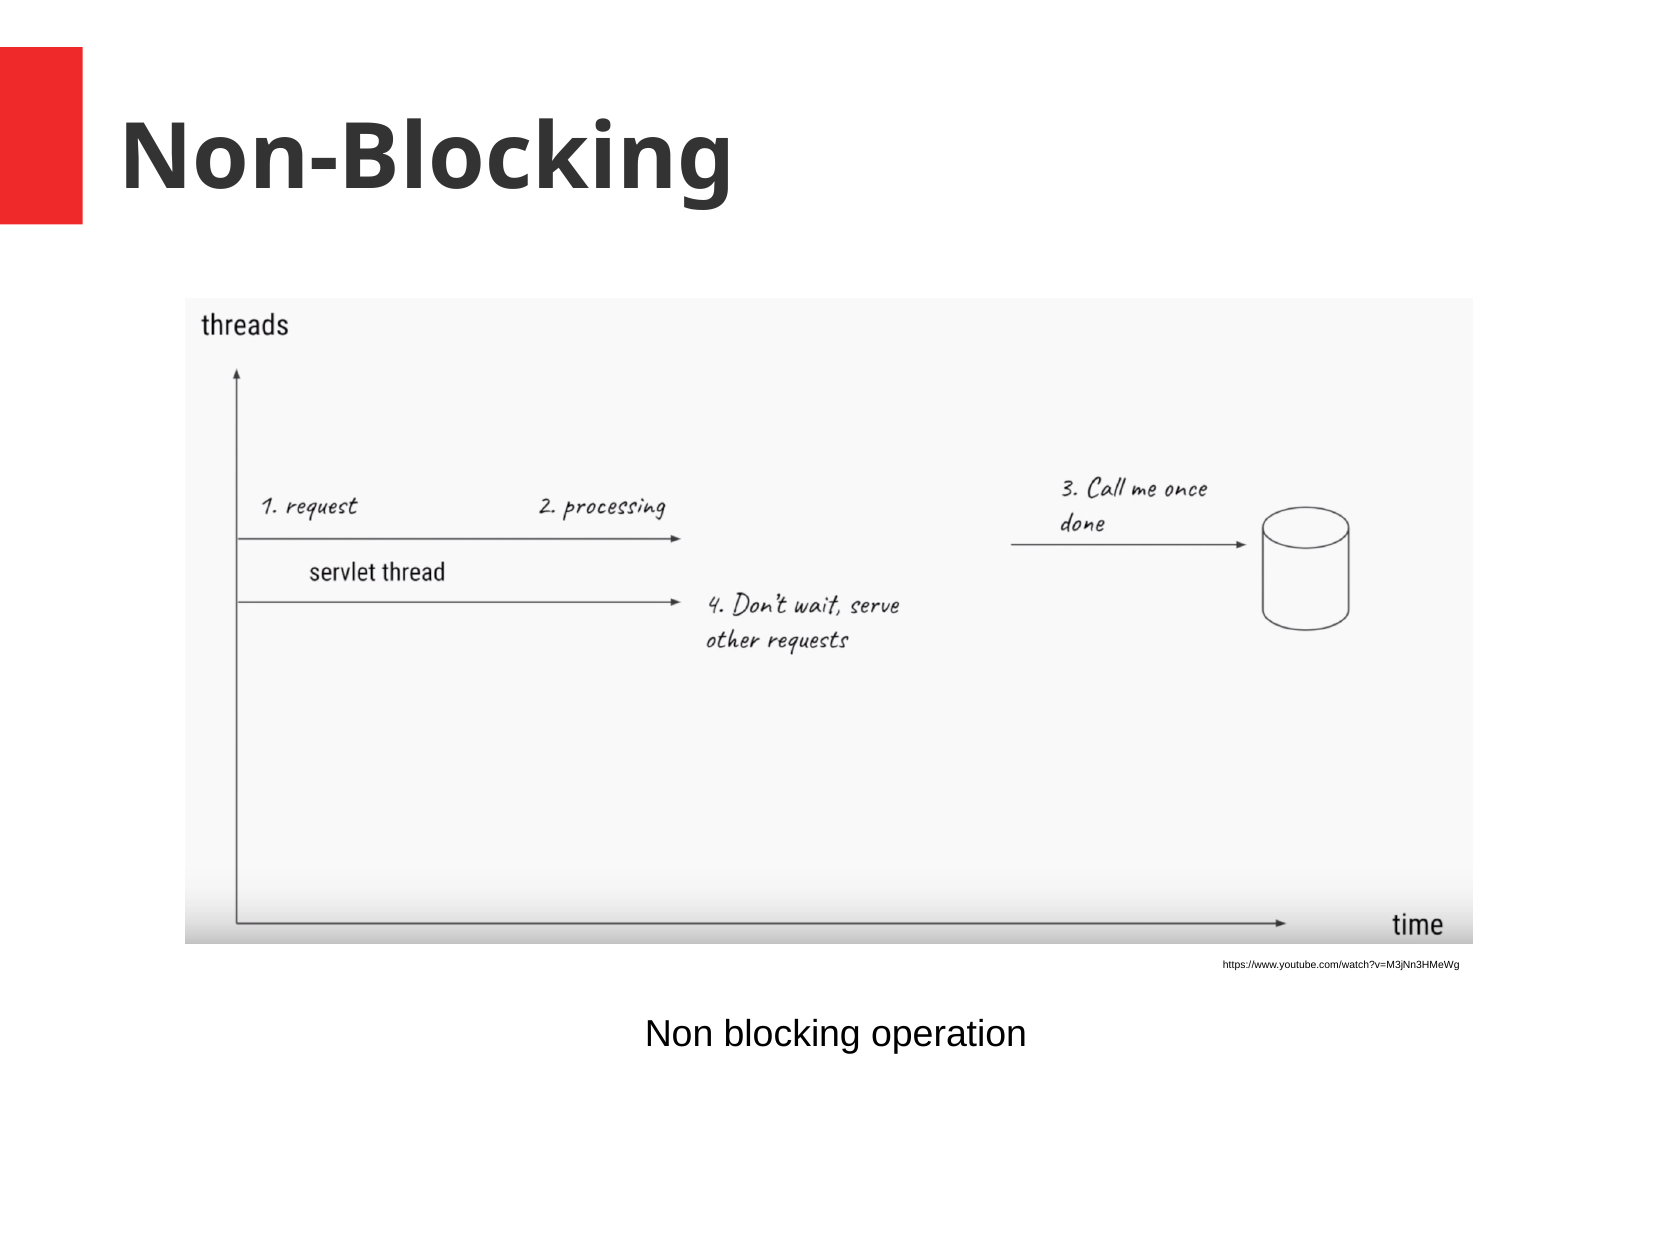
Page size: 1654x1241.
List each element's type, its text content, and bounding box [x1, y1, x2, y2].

text_box Non blocking operation [630, 1005, 1081, 1107]
title Non-Blocking [118, 49, 1571, 257]
picture [185, 298, 1473, 944]
text_box https://www.youtube.com/watch?v=M3jNn3HMeWg [975, 951, 1476, 991]
